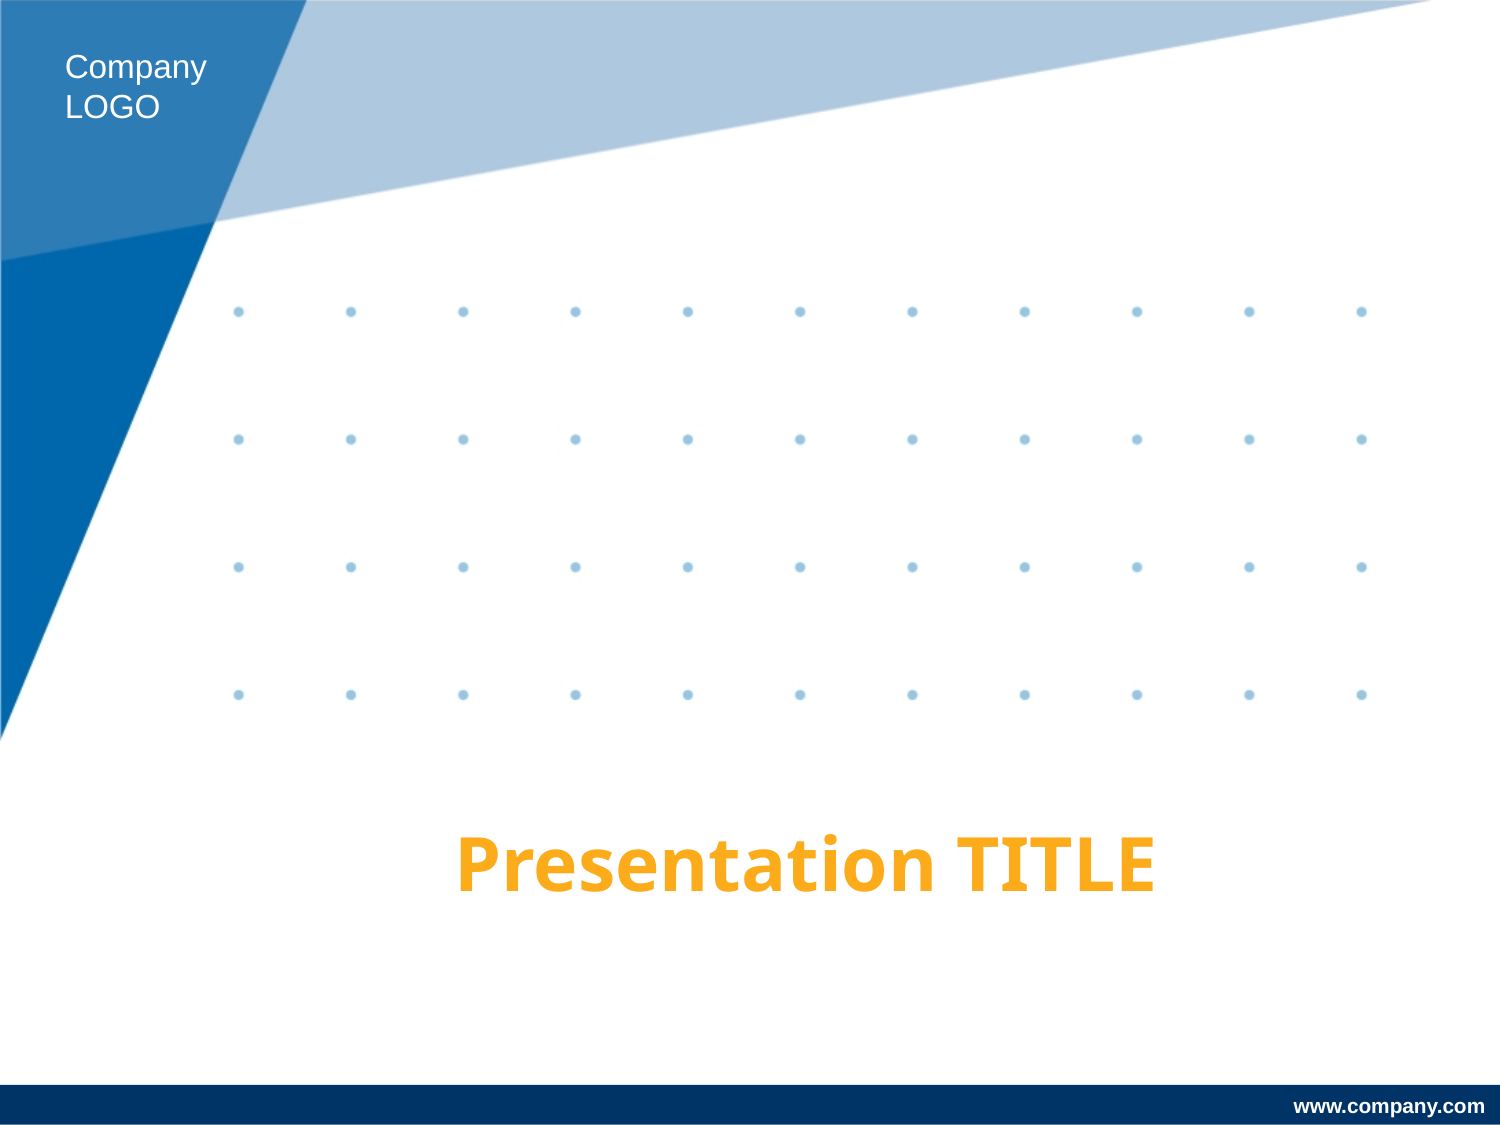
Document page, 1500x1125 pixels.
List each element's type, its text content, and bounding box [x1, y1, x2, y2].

text_box Company LOGO [50, 37, 325, 133]
title Presentation TITLE [249, 808, 1363, 1050]
picture [0, 0, 1500, 842]
